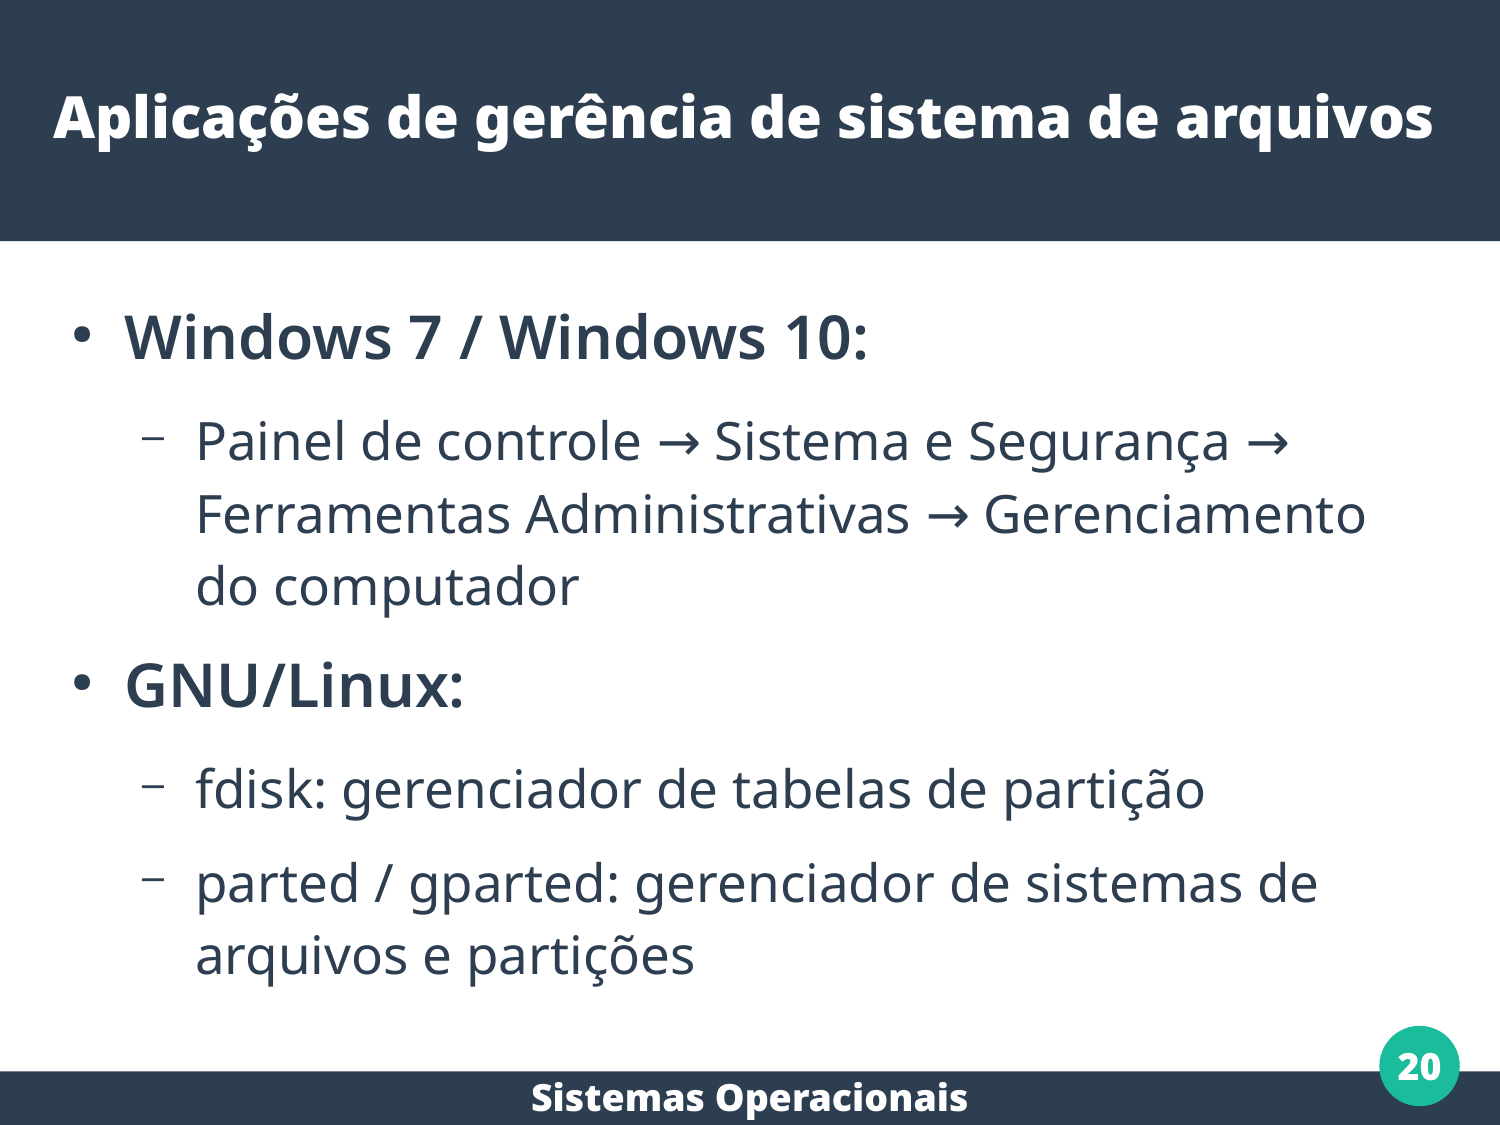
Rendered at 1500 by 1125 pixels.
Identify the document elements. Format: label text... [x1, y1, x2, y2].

list Windows 7 / Windows 10: Painel de controle → Sistema e Segurança → Ferramentas Administrativas → Gerenciamento do computador GNU/Linux: fdisk: gerenciador de tabelas de partição parted / gparted: gerenciador de sistemas de arquivos e partições [53, 294, 1447, 1045]
title Aplicações de gerência de sistema de arquivos [53, 44, 1447, 188]
